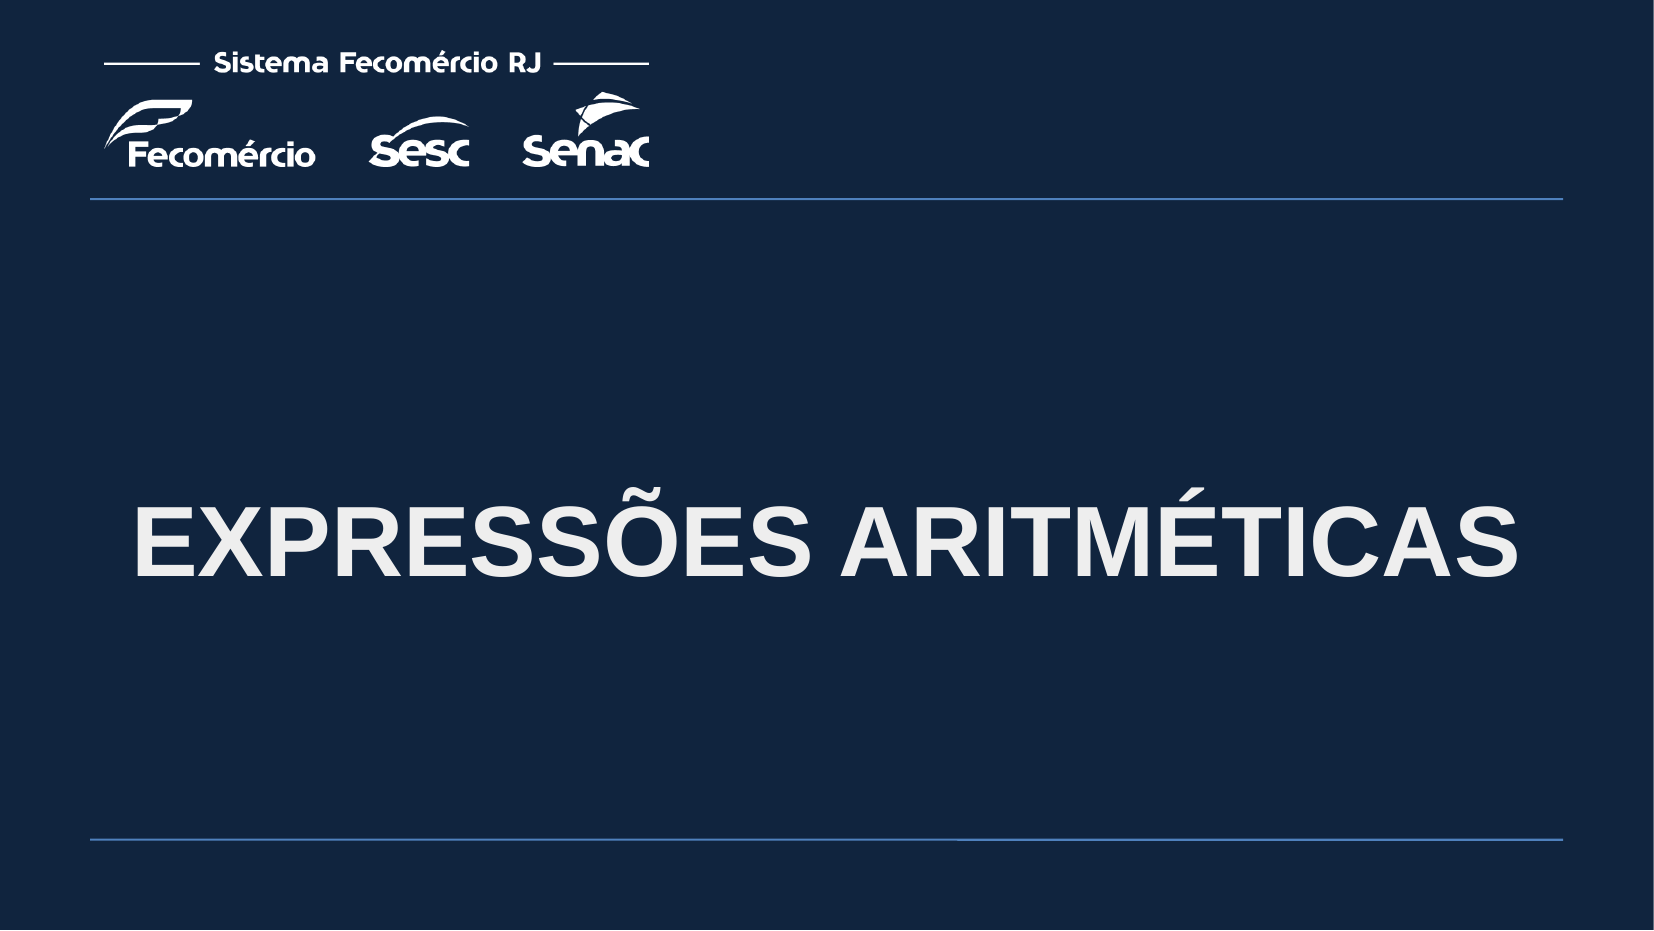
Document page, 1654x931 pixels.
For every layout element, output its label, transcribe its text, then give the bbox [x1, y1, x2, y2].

text_box EXPRESSÕES ARITMÉTICAS [94, 206, 1559, 836]
picture [104, 50, 649, 167]
